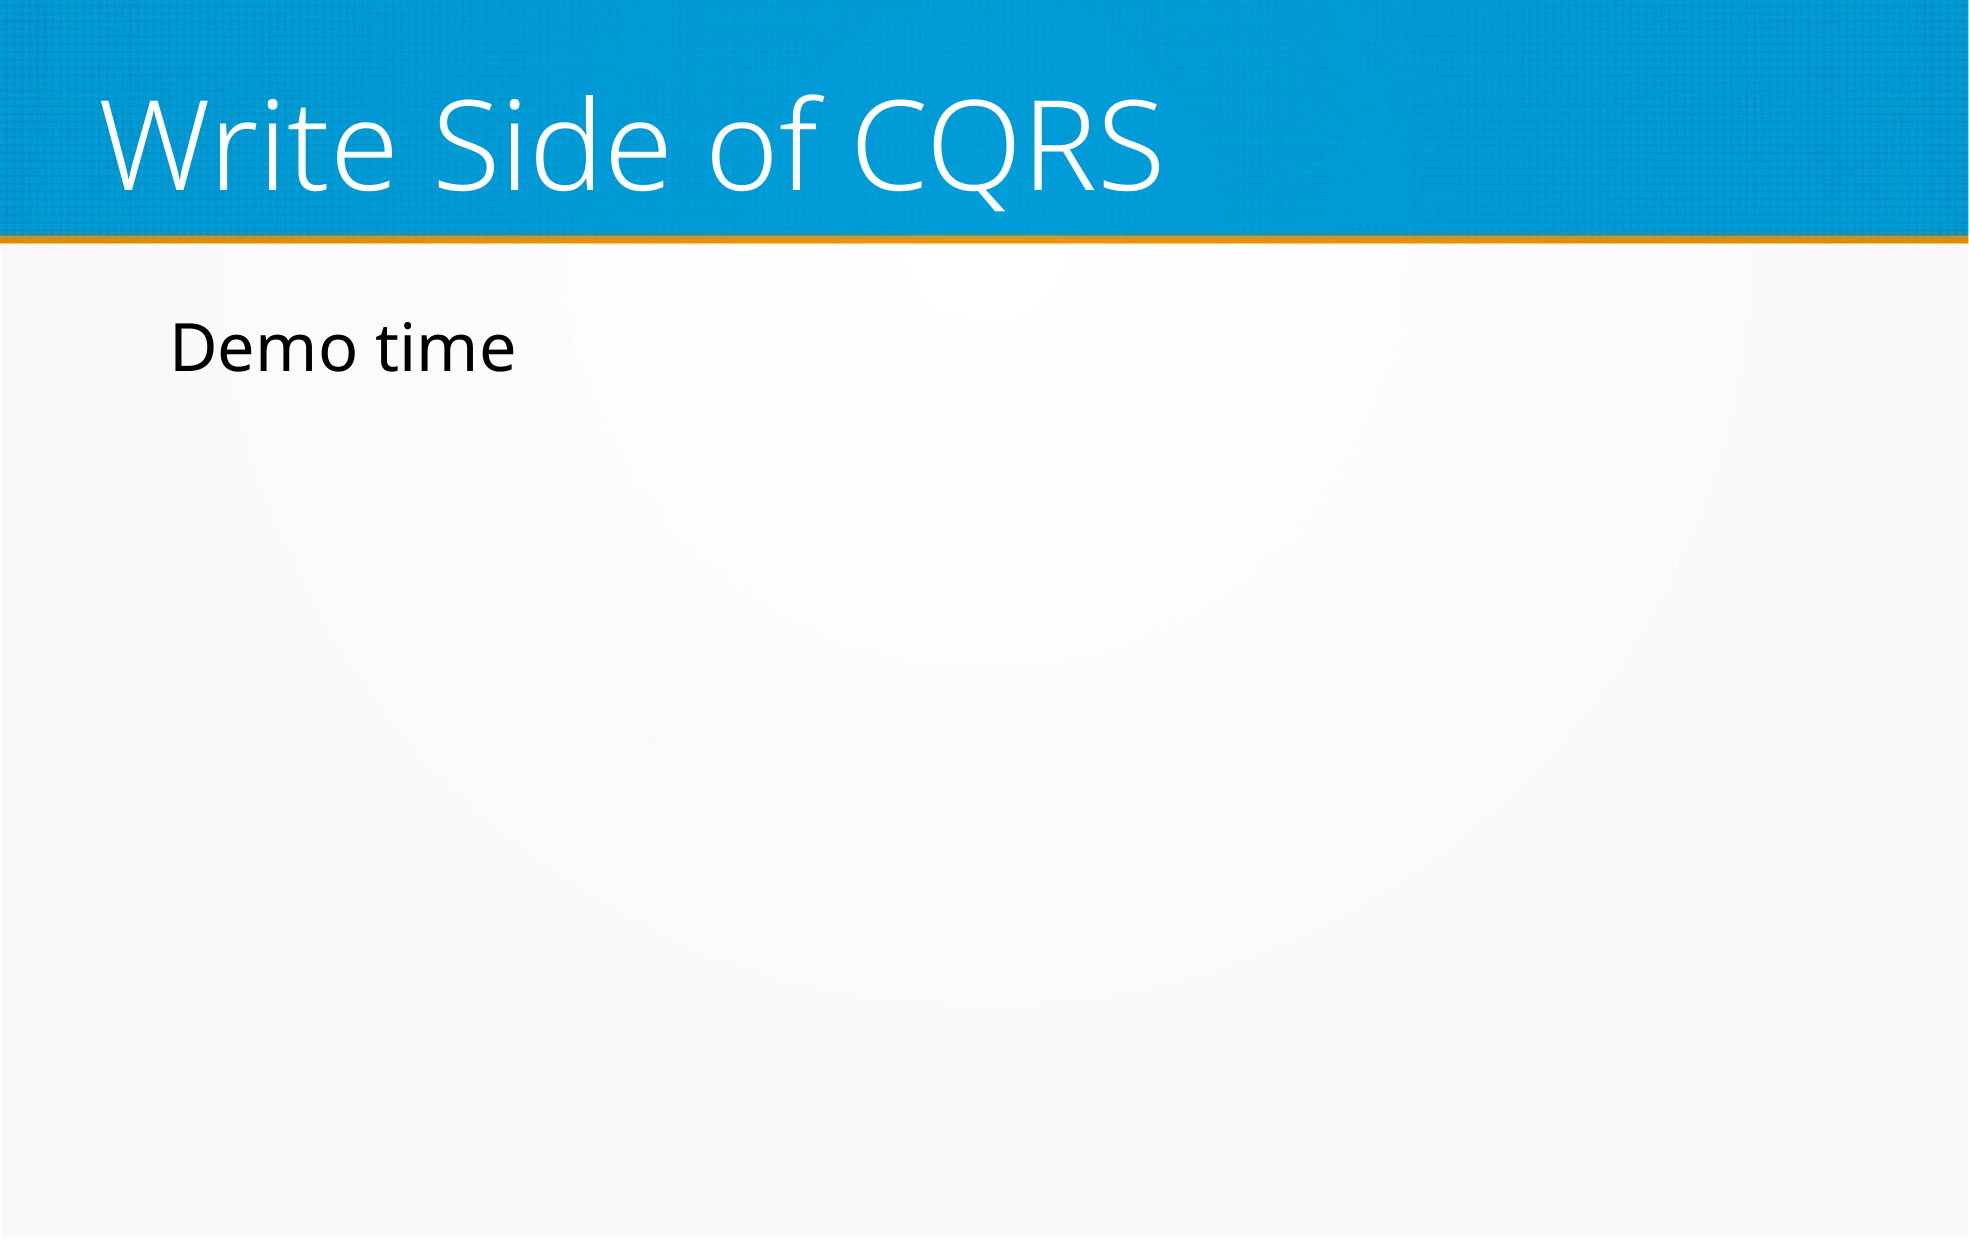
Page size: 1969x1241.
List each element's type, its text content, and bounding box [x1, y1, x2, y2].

title Write Side of CQRS [98, 19, 1870, 227]
picture [0, 233, 1969, 1241]
list Demo time [98, 300, 1861, 1066]
